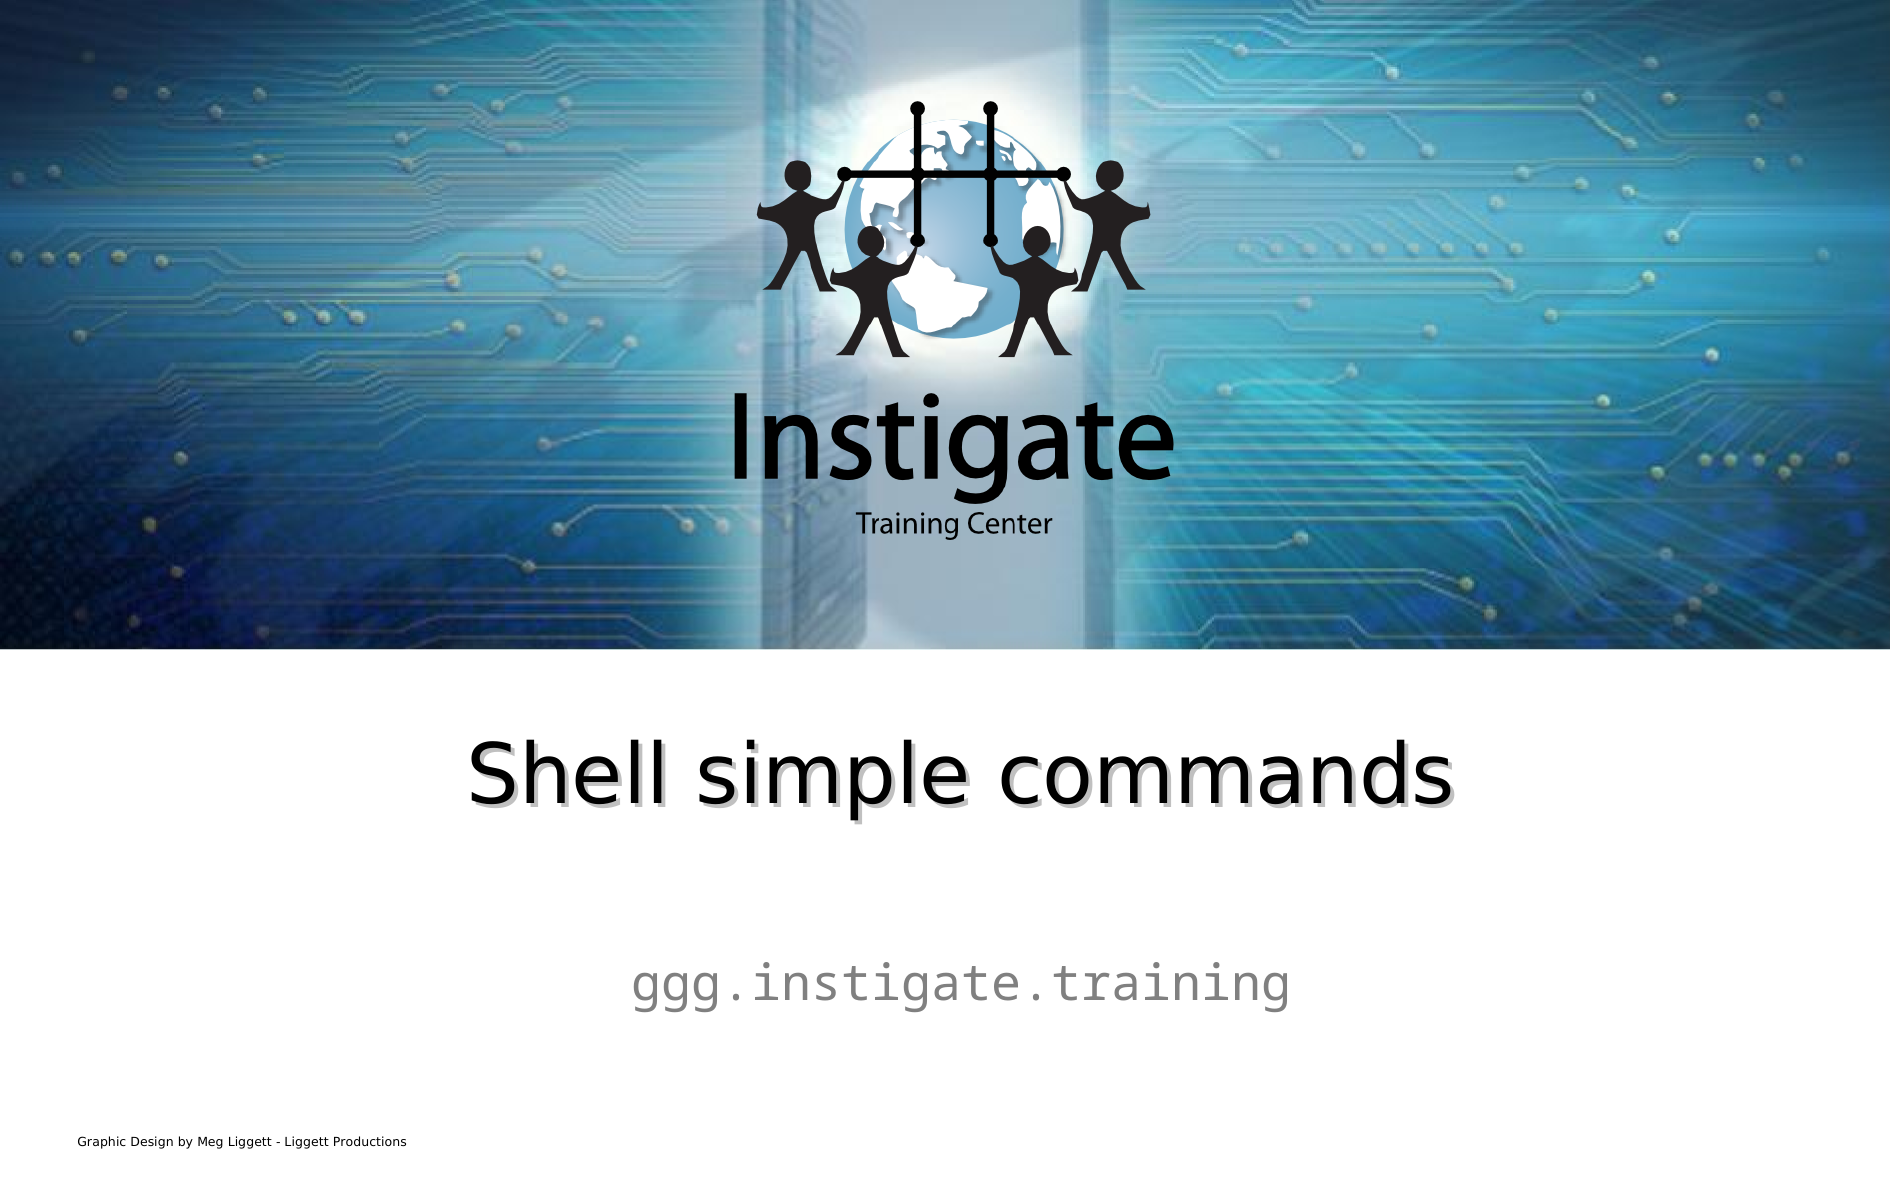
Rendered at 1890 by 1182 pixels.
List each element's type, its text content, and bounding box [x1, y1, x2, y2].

subtitle Shell simple commands ggg.instigate.training [300, 726, 1623, 1056]
picture [0, 0, 1890, 650]
